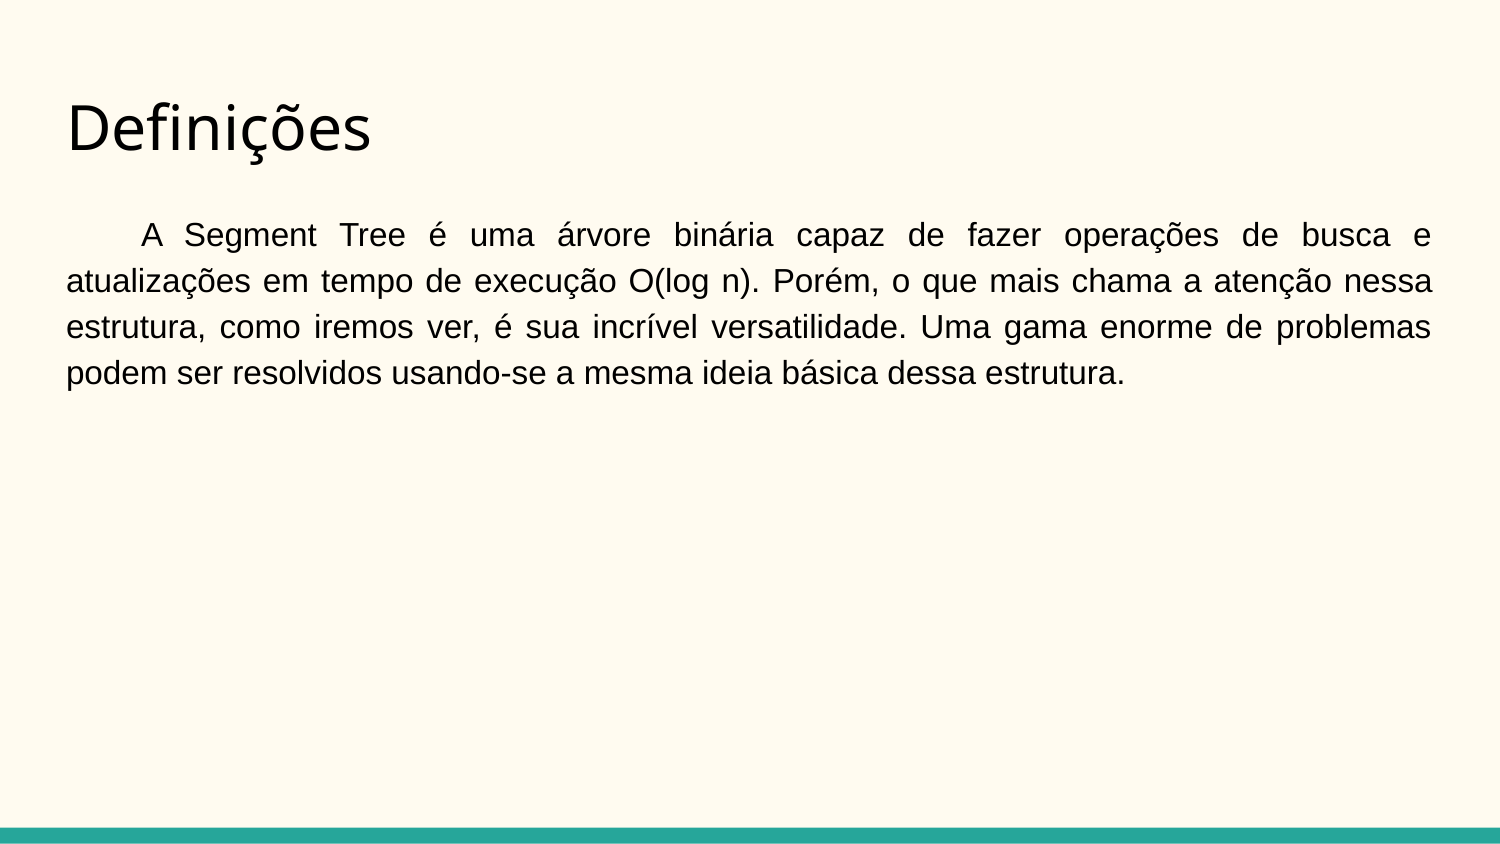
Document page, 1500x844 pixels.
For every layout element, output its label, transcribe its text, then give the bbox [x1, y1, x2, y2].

list A Segment Tree é uma árvore binária capaz de fazer operações de busca e atualizações em tempo de execução O(log n). Porém, o que mais chama a atenção nessa estrutura, como iremos ver, é sua incrível versatilidade. Uma gama enorme de problemas podem ser resolvidos usando-se a mesma ideia básica dessa estrutura. [51, 192, 1449, 750]
title Definições [51, 72, 1449, 174]
